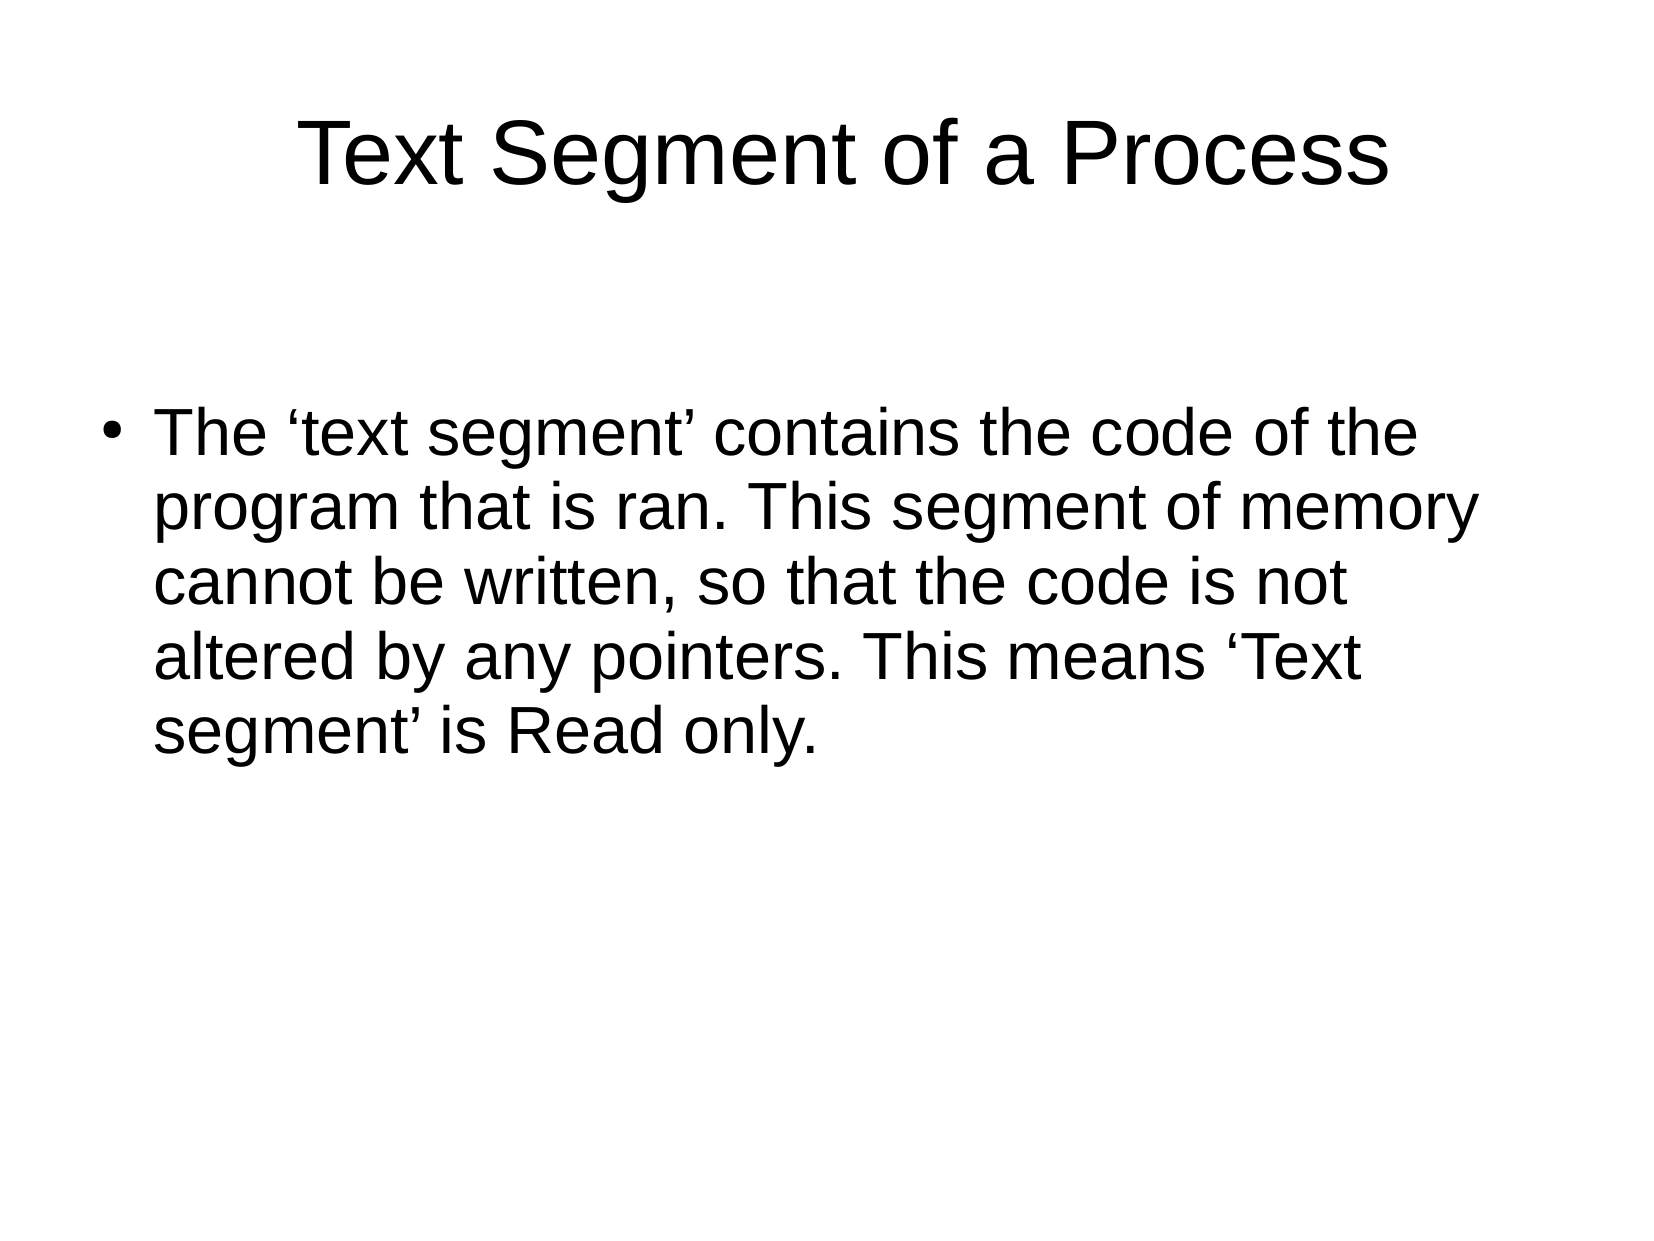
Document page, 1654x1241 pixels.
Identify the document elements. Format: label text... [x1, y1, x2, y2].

list The ‘text segment’ contains the code of the program that is ran. This segment of memory cannot be written, so that the code is not altered by any pointers. This means ‘Text segment’ is Read only. [82, 290, 1571, 1010]
title Text Segment of a Process [82, 49, 1571, 257]
